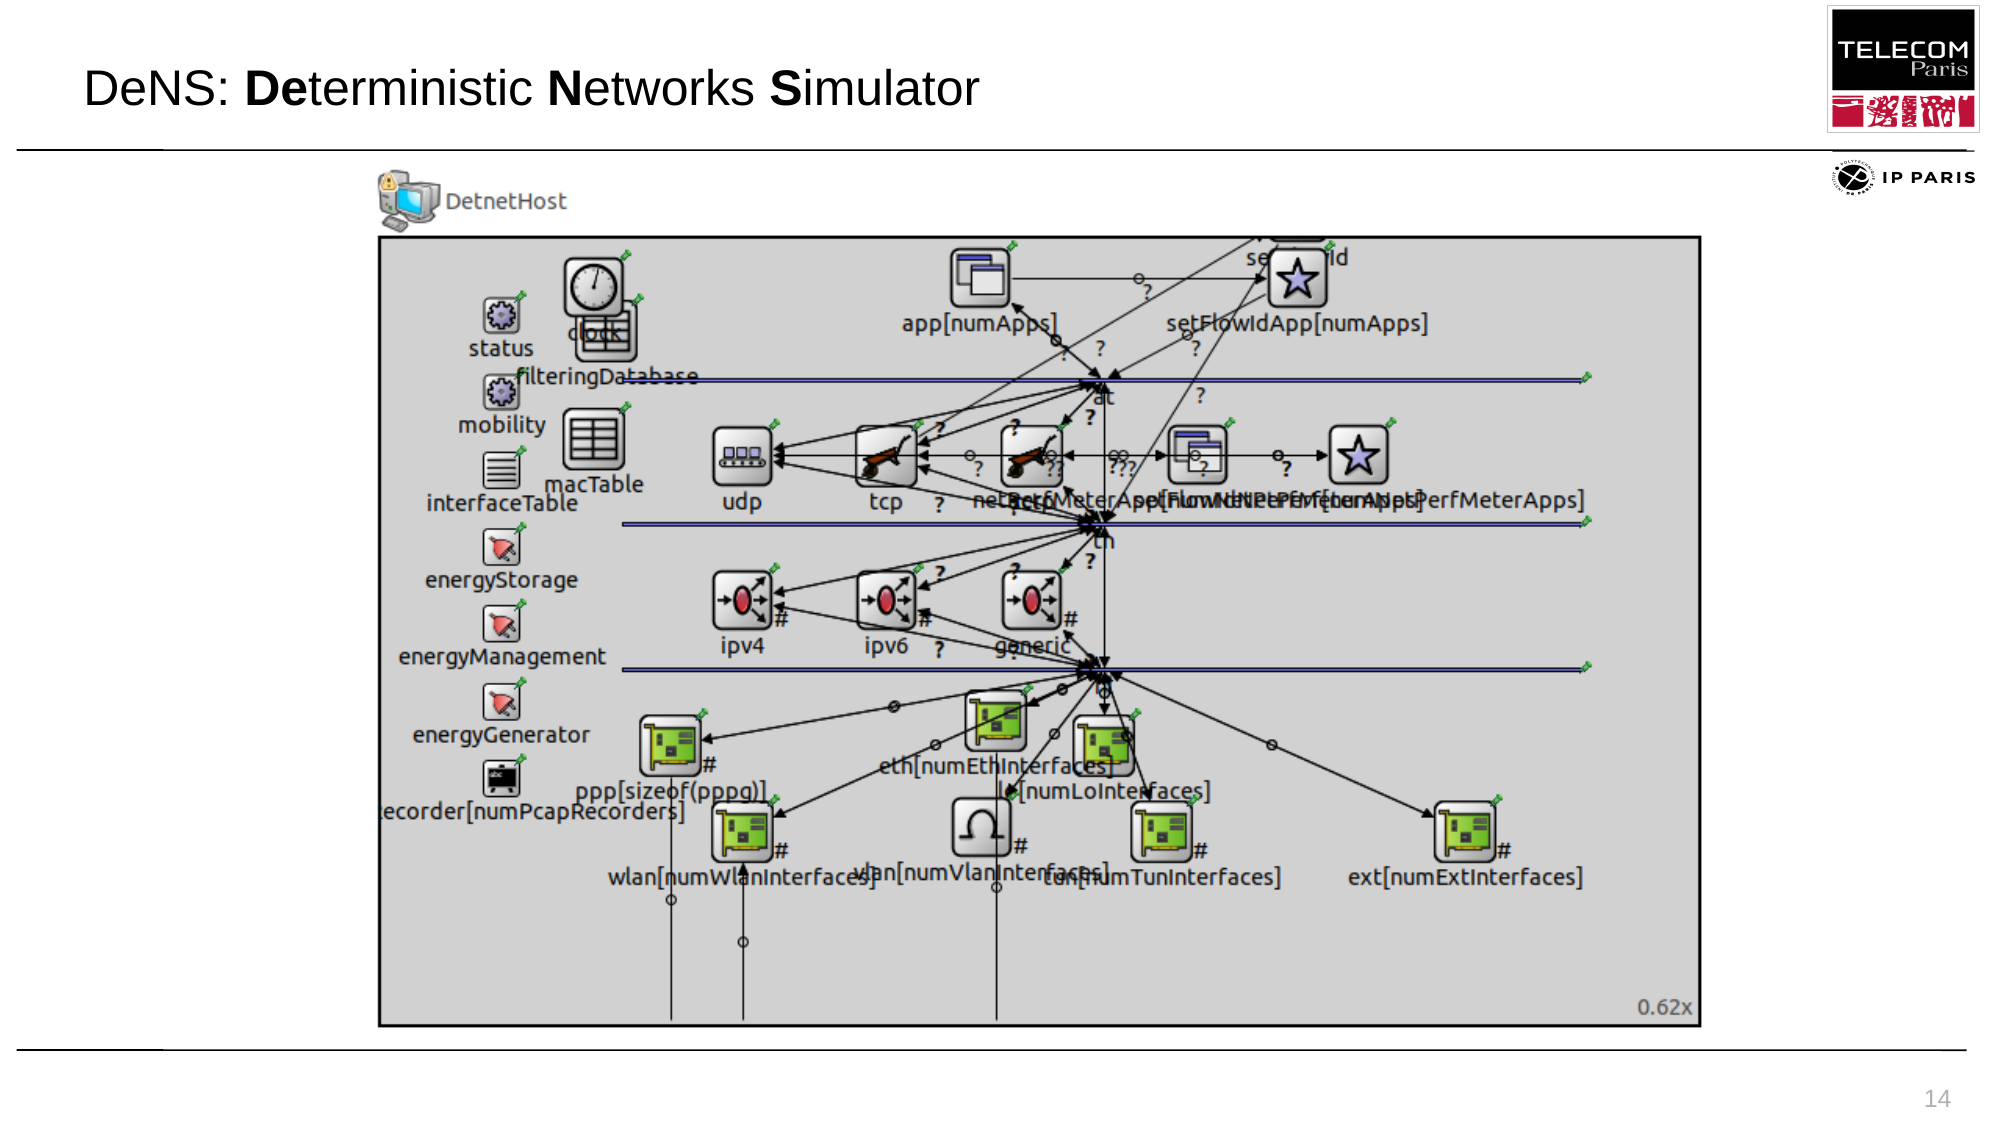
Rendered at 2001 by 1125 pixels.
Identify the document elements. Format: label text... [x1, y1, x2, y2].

slide_number <number> [1485, 1067, 1967, 1125]
picture [1810, 0, 2000, 207]
title DeNS: Deterministic Networks Simulator [83, 13, 1933, 153]
picture [372, 164, 1711, 1037]
